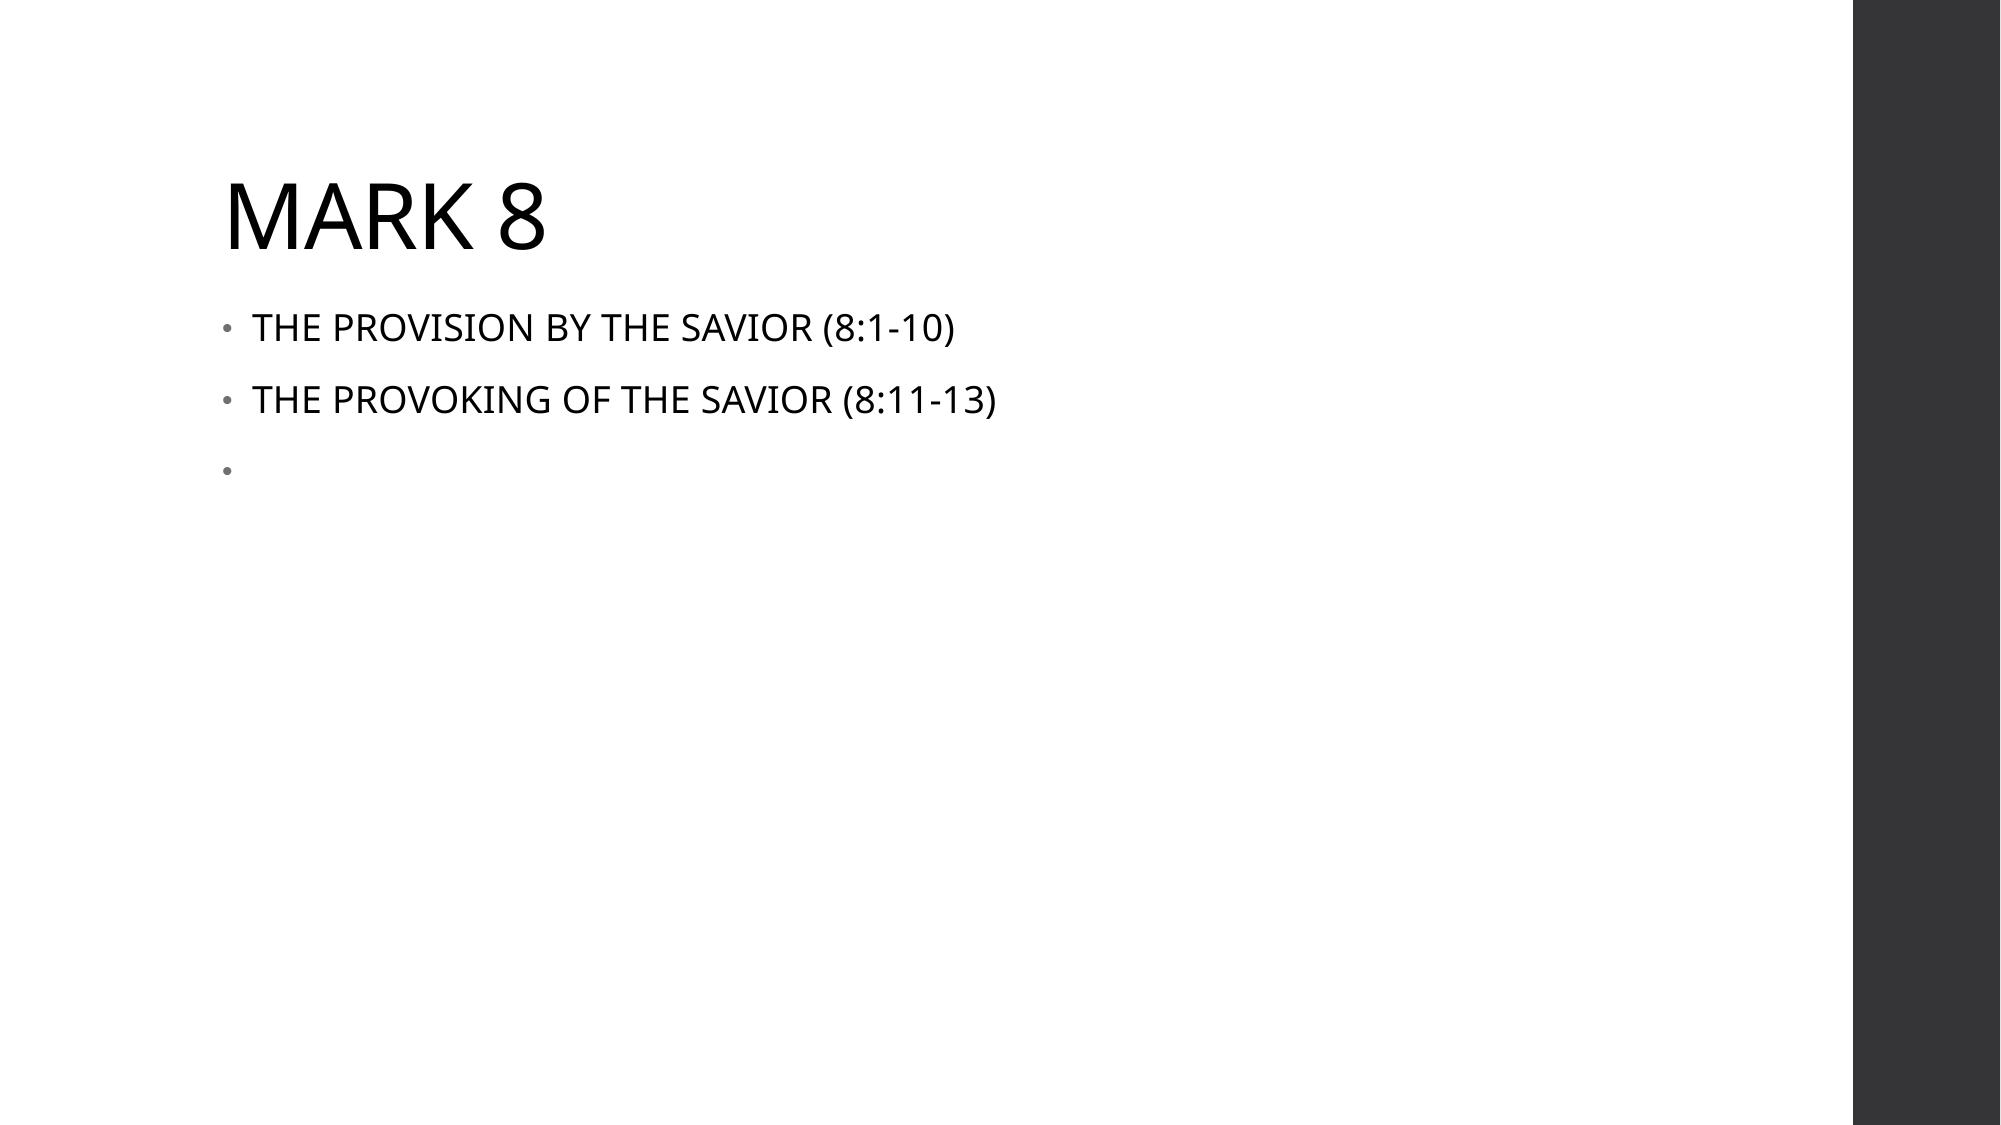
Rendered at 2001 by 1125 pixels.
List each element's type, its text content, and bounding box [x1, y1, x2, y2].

title MARK 8 [206, 60, 1797, 278]
list THE PROVISION BY THE SAVIOR (8:1-10) THE PROVOKING OF THE SAVIOR (8:11-13) [206, 299, 1617, 1014]
